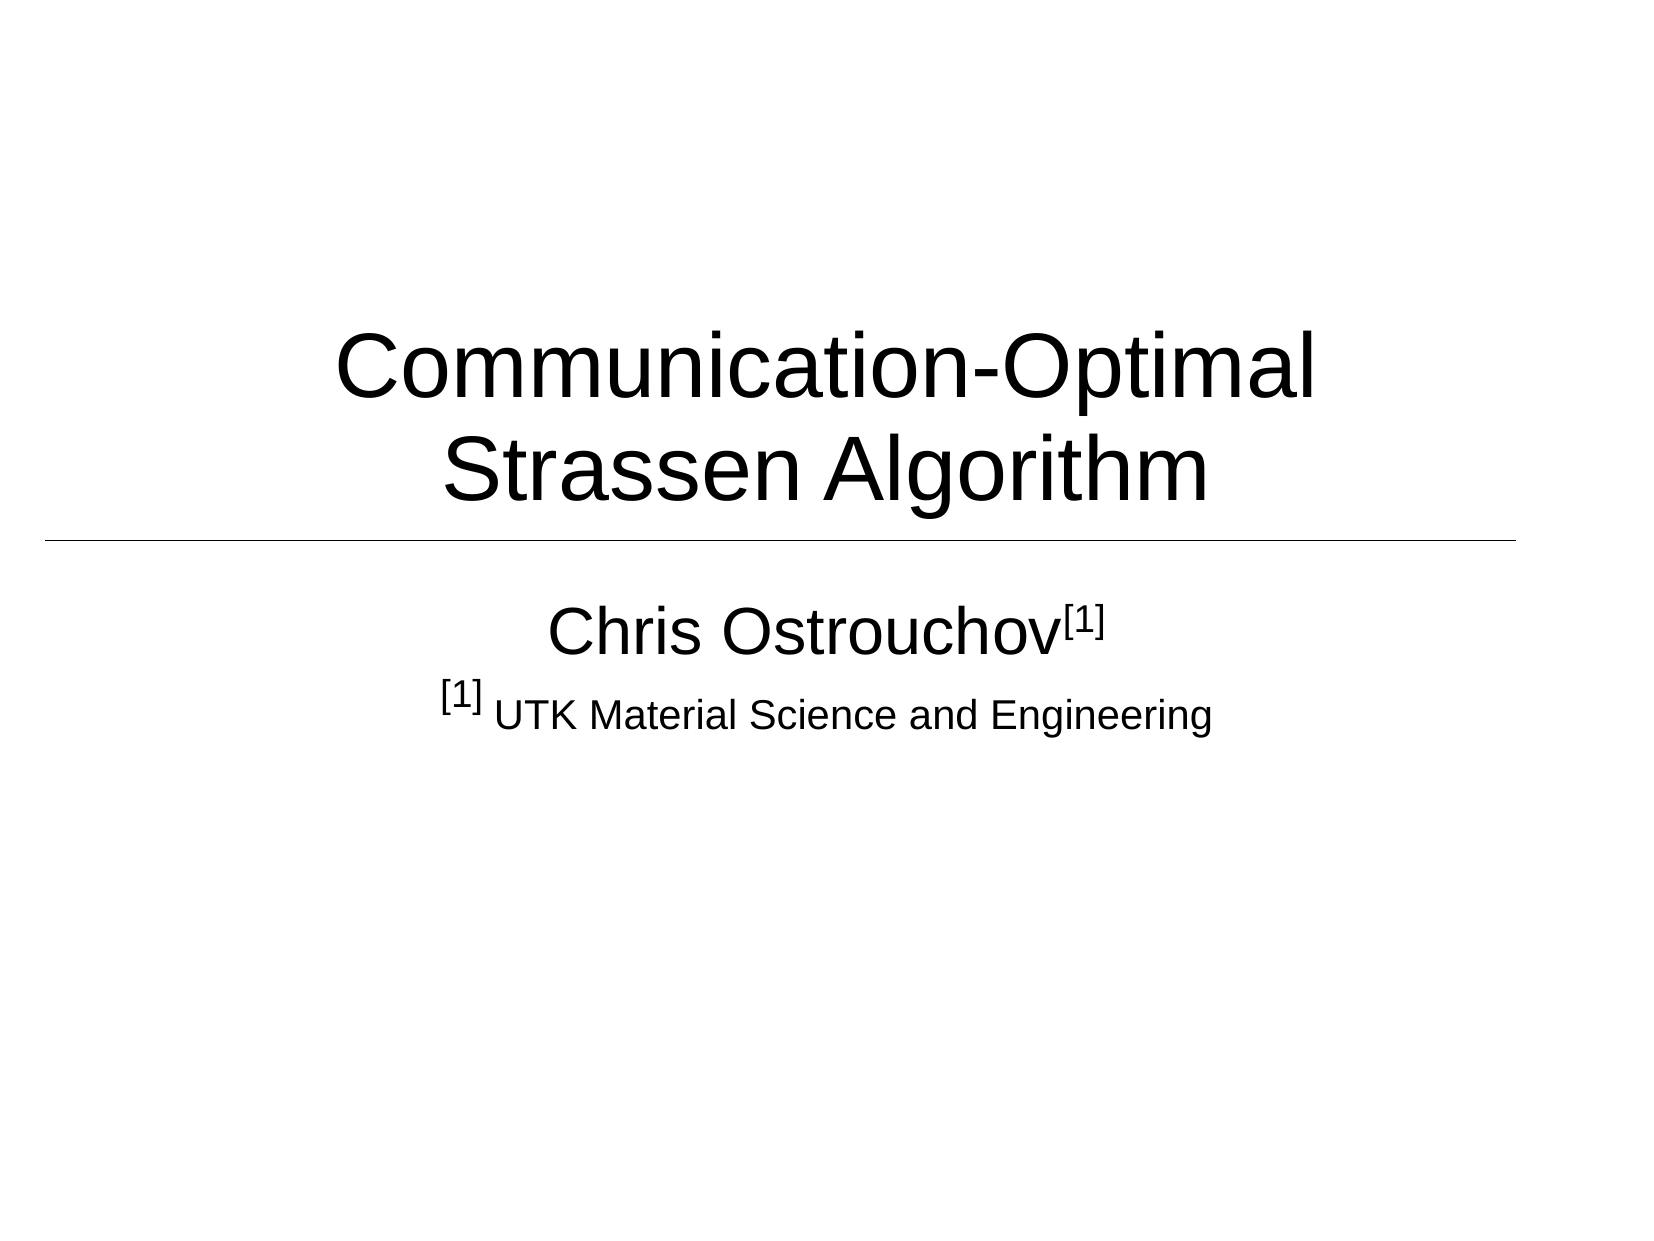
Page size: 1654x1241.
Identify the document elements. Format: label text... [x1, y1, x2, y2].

subtitle Communication-Optimal Strassen Algorithm Chris Ostrouchov[1] [1] UTK Material Science and Engineering [82, 49, 1571, 1010]
